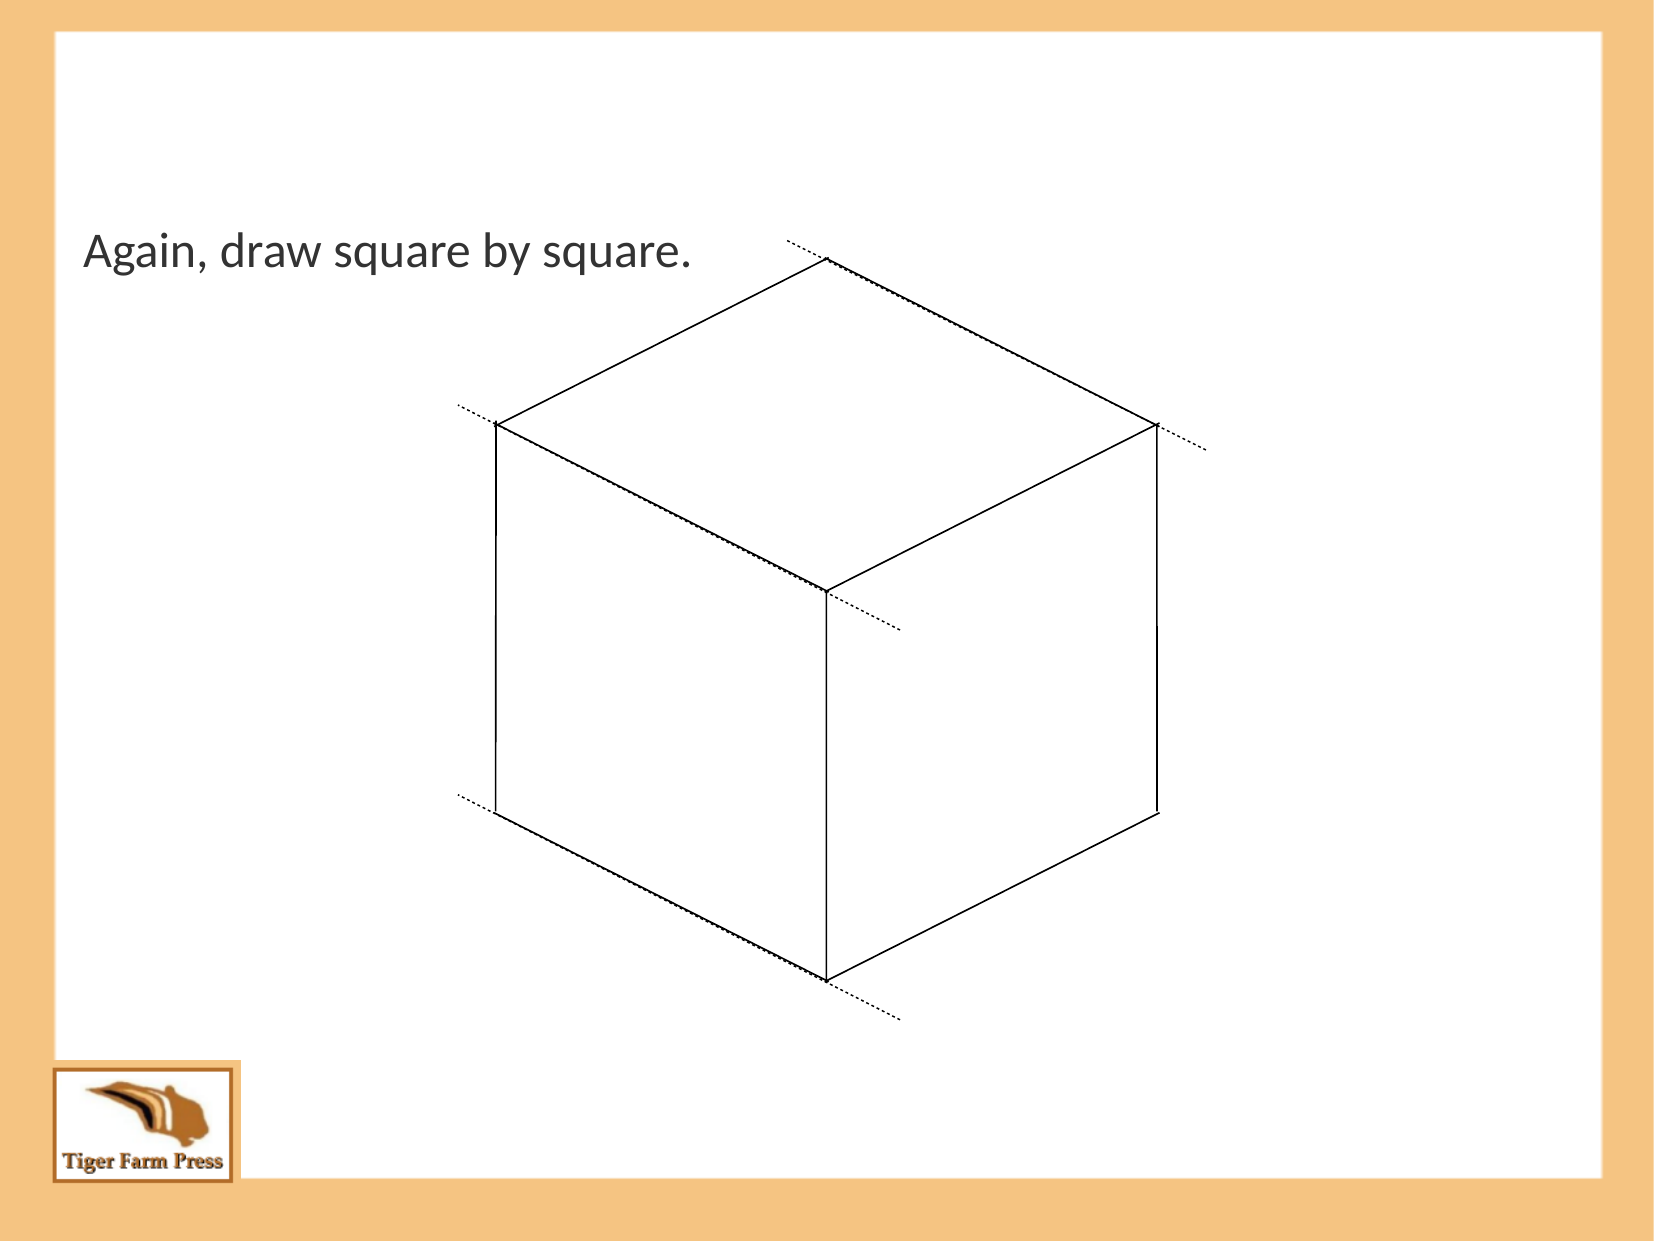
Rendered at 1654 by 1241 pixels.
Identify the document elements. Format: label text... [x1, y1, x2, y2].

list Again, draw square by square. [83, 231, 1572, 1051]
picture [0, 0, 1654, 1241]
